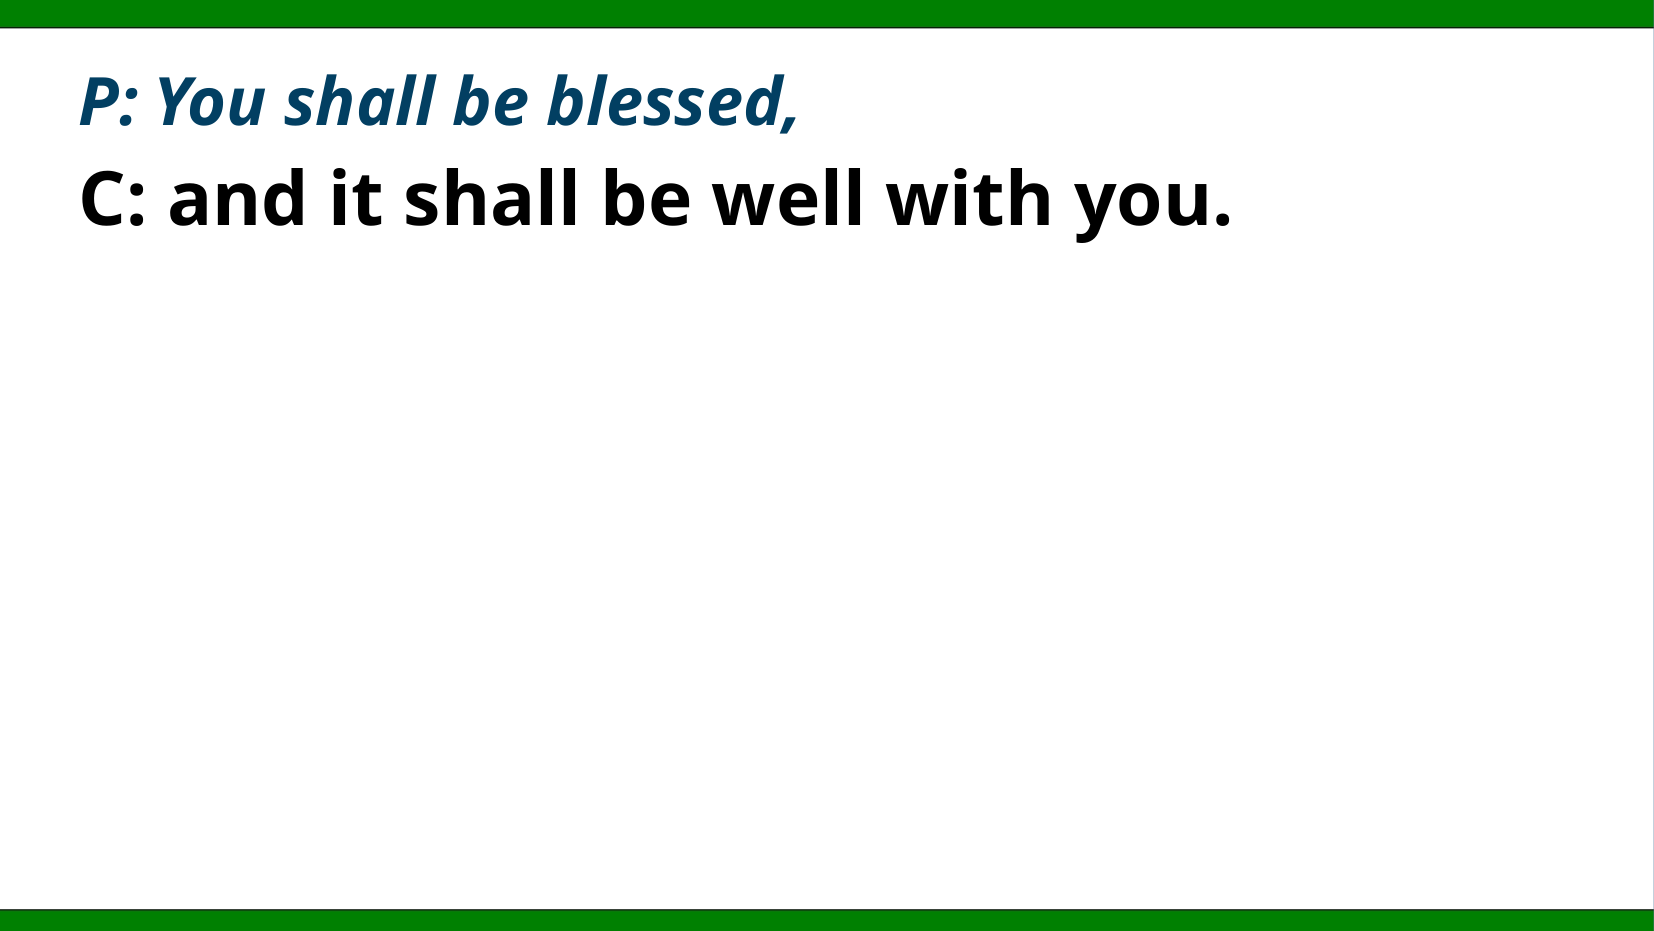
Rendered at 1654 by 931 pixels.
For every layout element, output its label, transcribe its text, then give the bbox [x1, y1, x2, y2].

text_box P: You shall be blessed, C: and it shall be well with you. [63, 46, 1594, 286]
picture [0, 0, 1654, 931]
